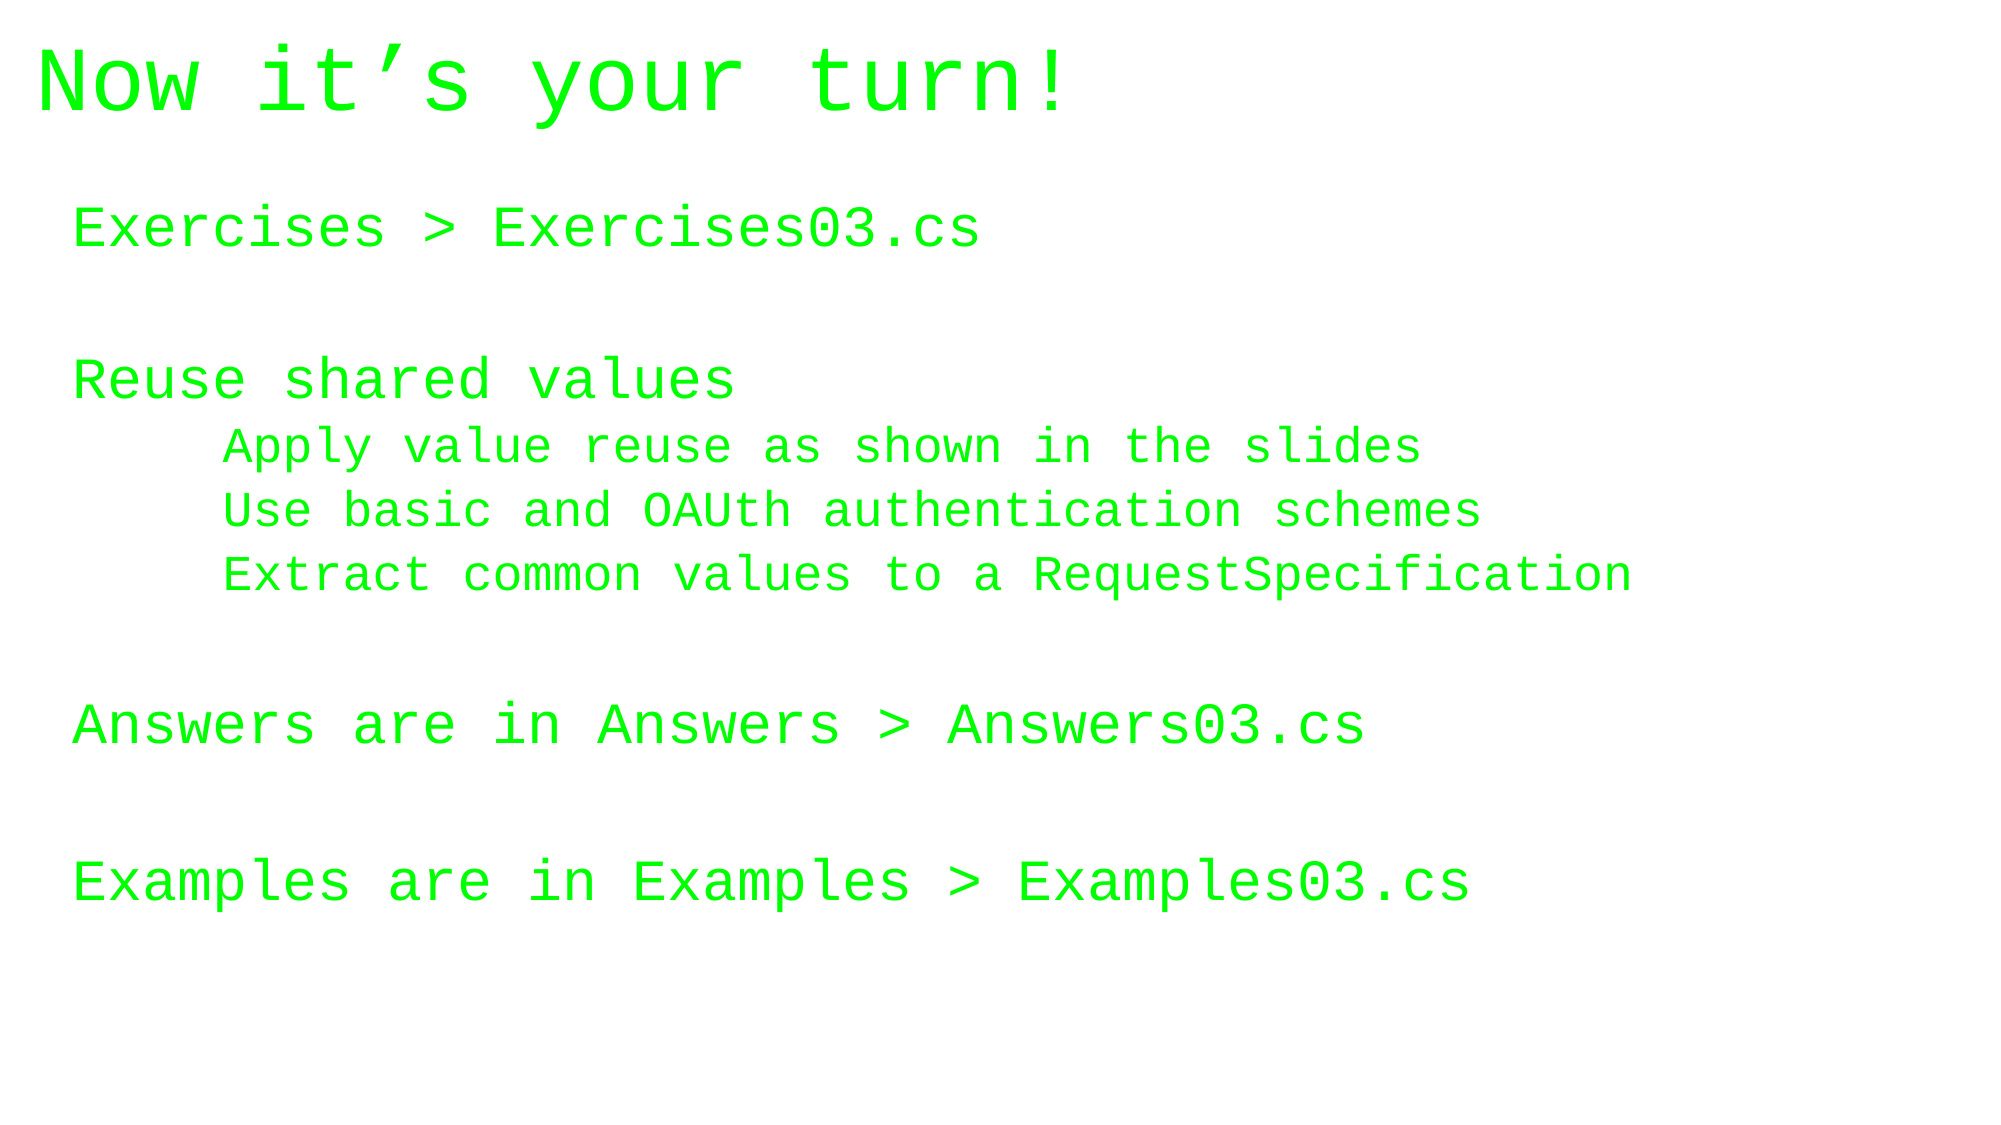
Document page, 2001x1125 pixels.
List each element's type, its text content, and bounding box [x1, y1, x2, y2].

list Exercises > Exercises03.cs Reuse shared values Apply value reuse as shown in the slides Use basic and OAUth authentication schemes Extract common values to a RequestSpecification Answers are in Answers > Answers03.cs Examples are in Examples > Examples03.cs [20, 200, 1990, 1099]
title Now it’s your turn! [20, 0, 1746, 162]
